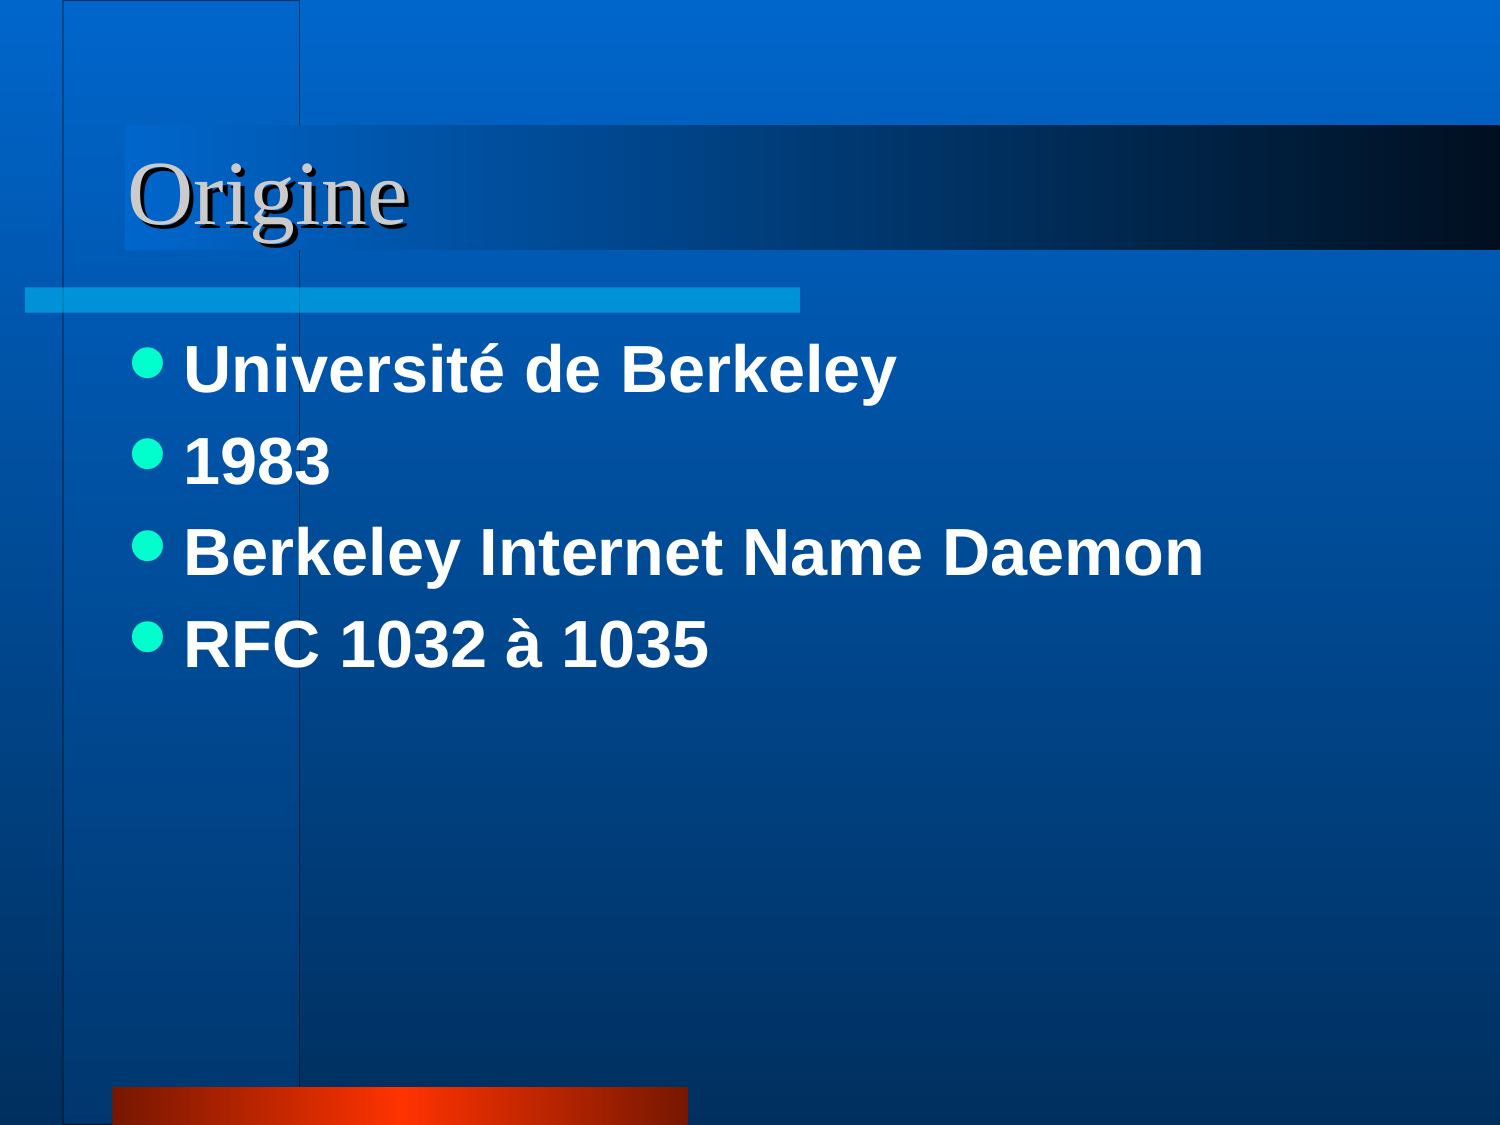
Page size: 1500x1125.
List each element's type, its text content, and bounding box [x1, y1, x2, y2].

title Origine [112, 99, 1388, 288]
list Université de Berkeley 1983 Berkeley Internet Name Daemon RFC 1032 à 1035 [112, 324, 1388, 1001]
